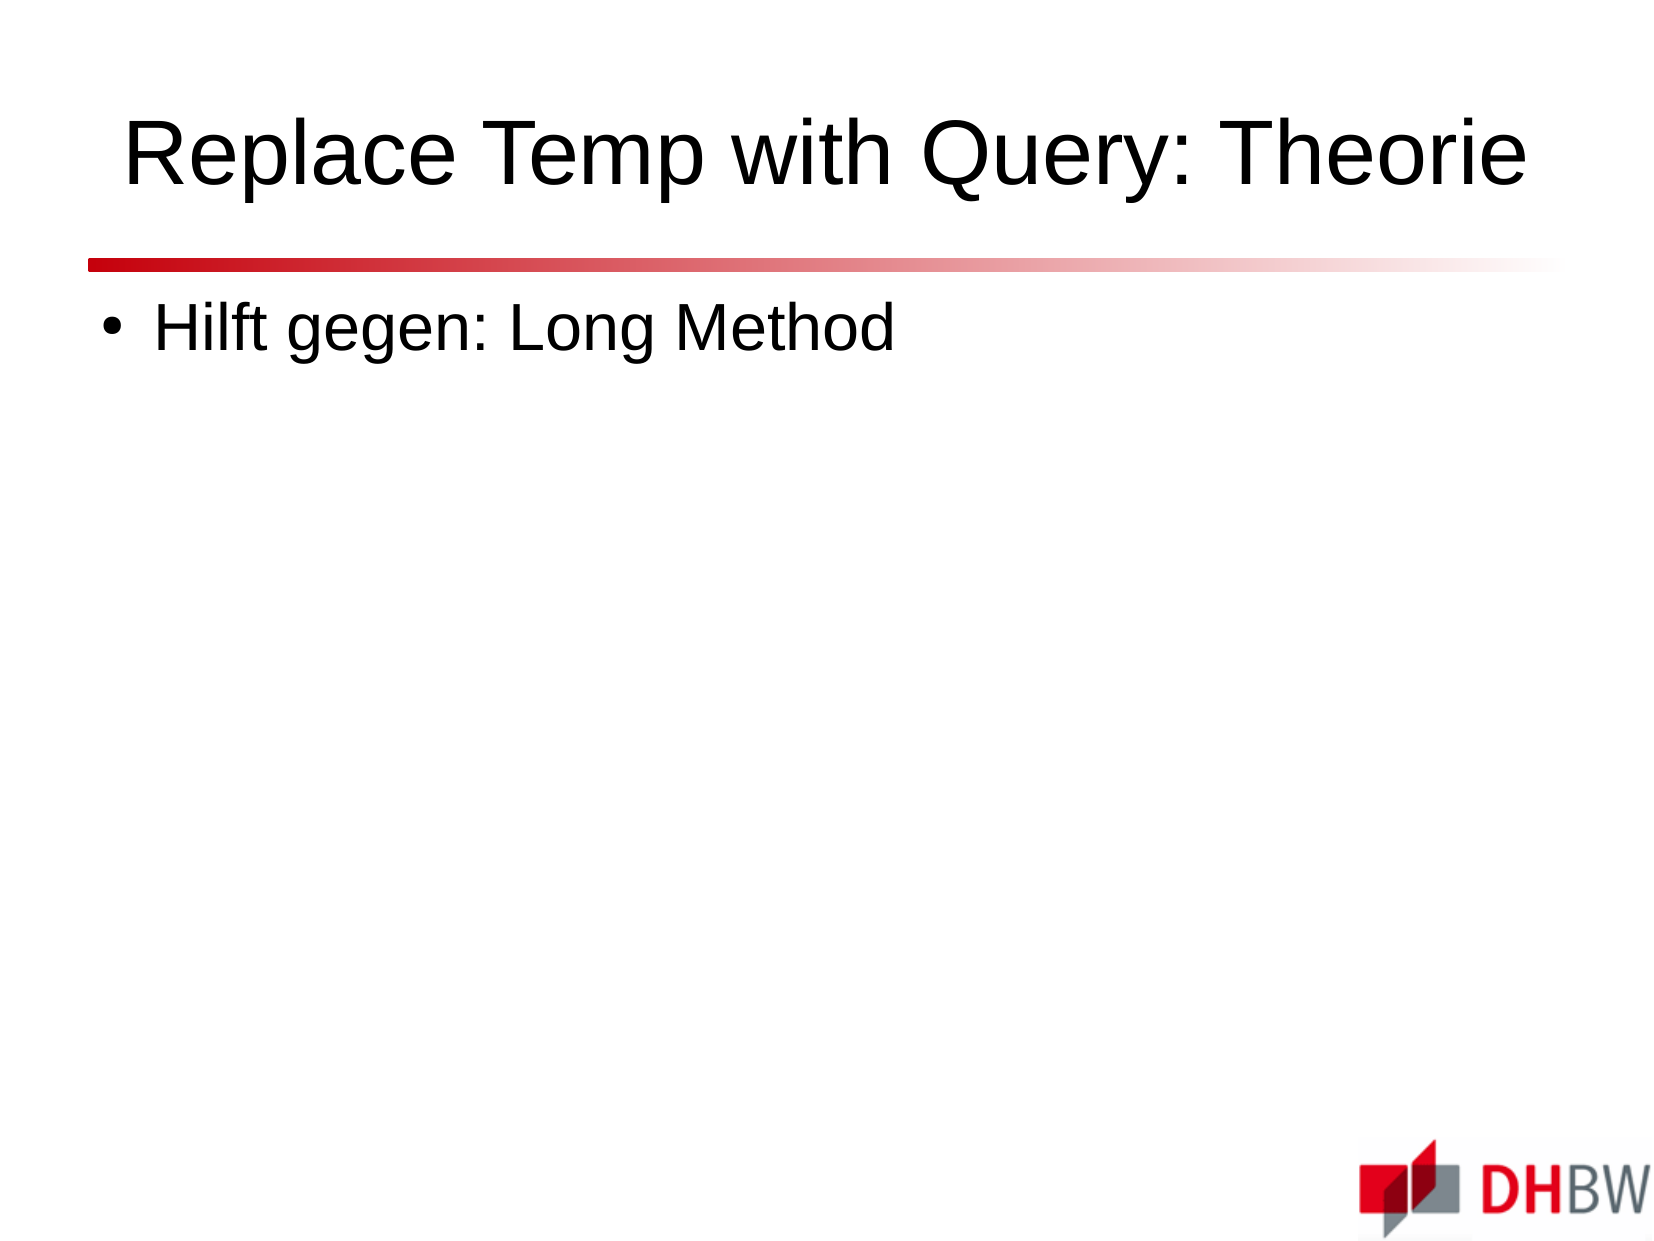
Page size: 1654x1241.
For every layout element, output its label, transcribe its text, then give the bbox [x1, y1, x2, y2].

picture [1358, 1137, 1652, 1241]
title Replace Temp with Query: Theorie [82, 56, 1571, 250]
list Hilft gegen: Long Method [82, 290, 1571, 1094]
